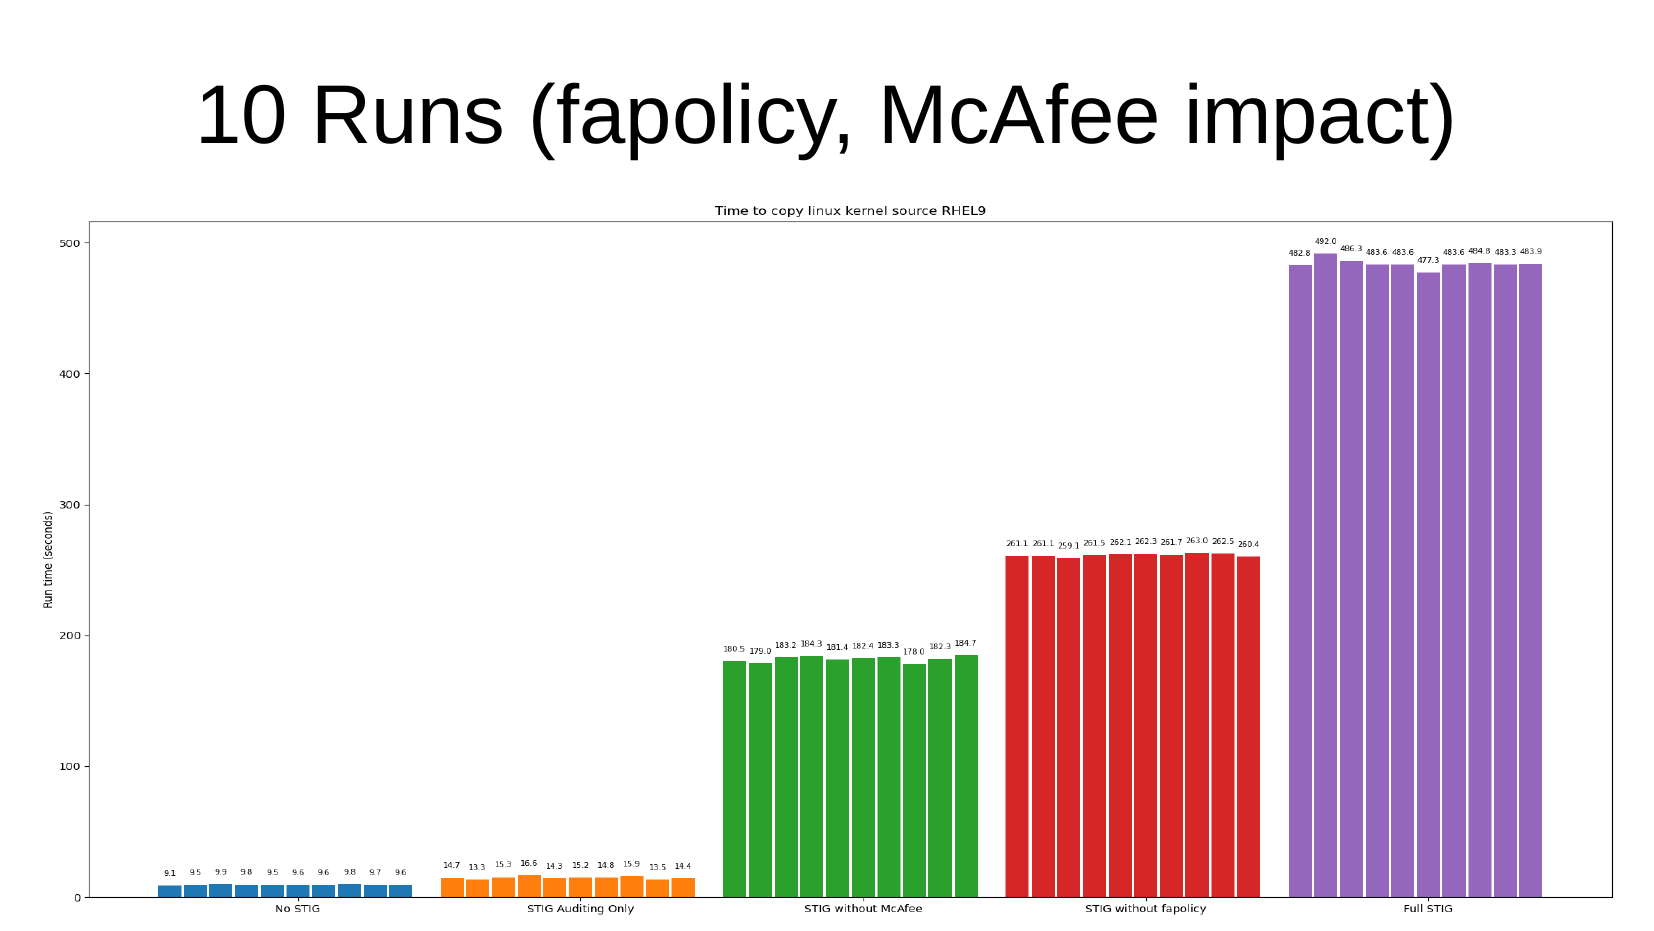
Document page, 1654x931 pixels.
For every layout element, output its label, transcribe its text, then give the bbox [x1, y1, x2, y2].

picture [39, 203, 1615, 917]
title 10 Runs (fapolicy, McAfee impact) [82, 37, 1571, 193]
